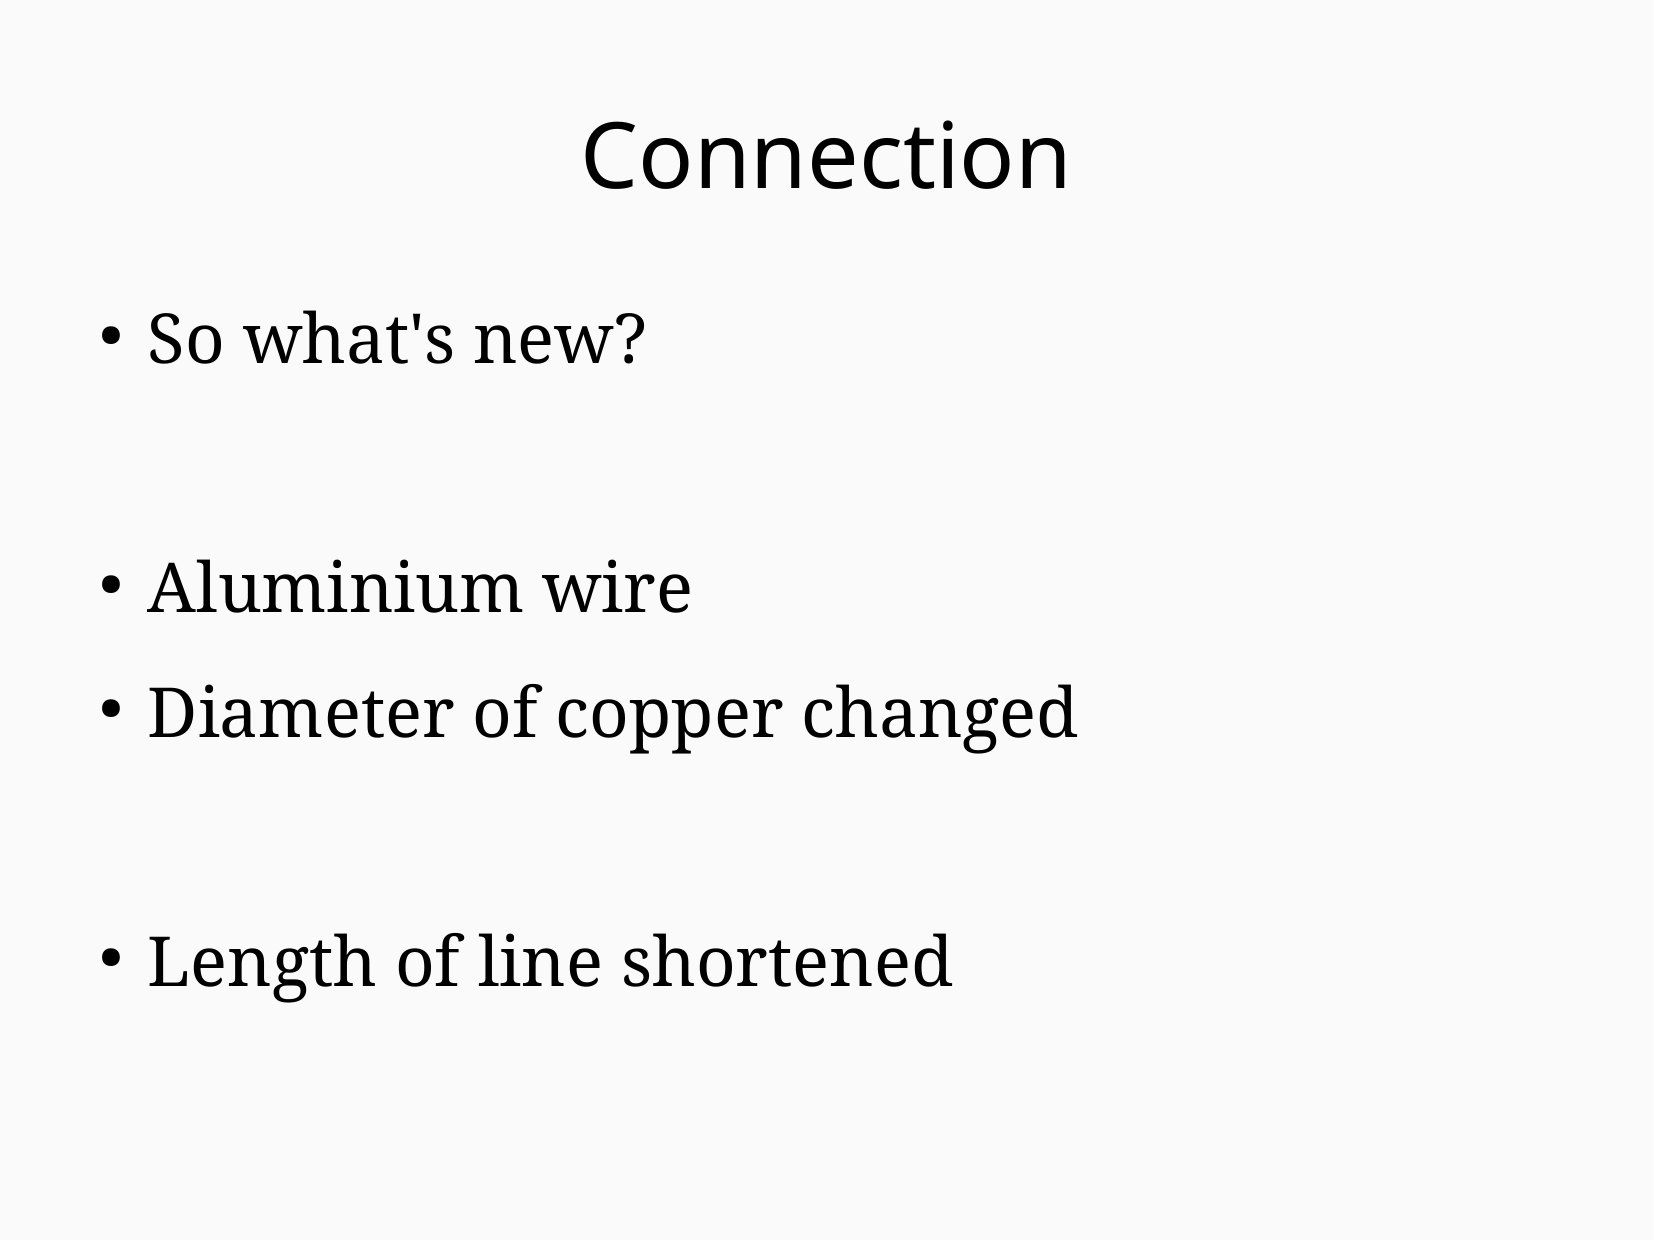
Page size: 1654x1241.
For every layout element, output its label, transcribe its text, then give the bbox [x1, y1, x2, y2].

title Connection [82, 49, 1571, 257]
list So what's new? Aluminium wire Diameter of copper changed Length of line shortened [82, 290, 1571, 1010]
